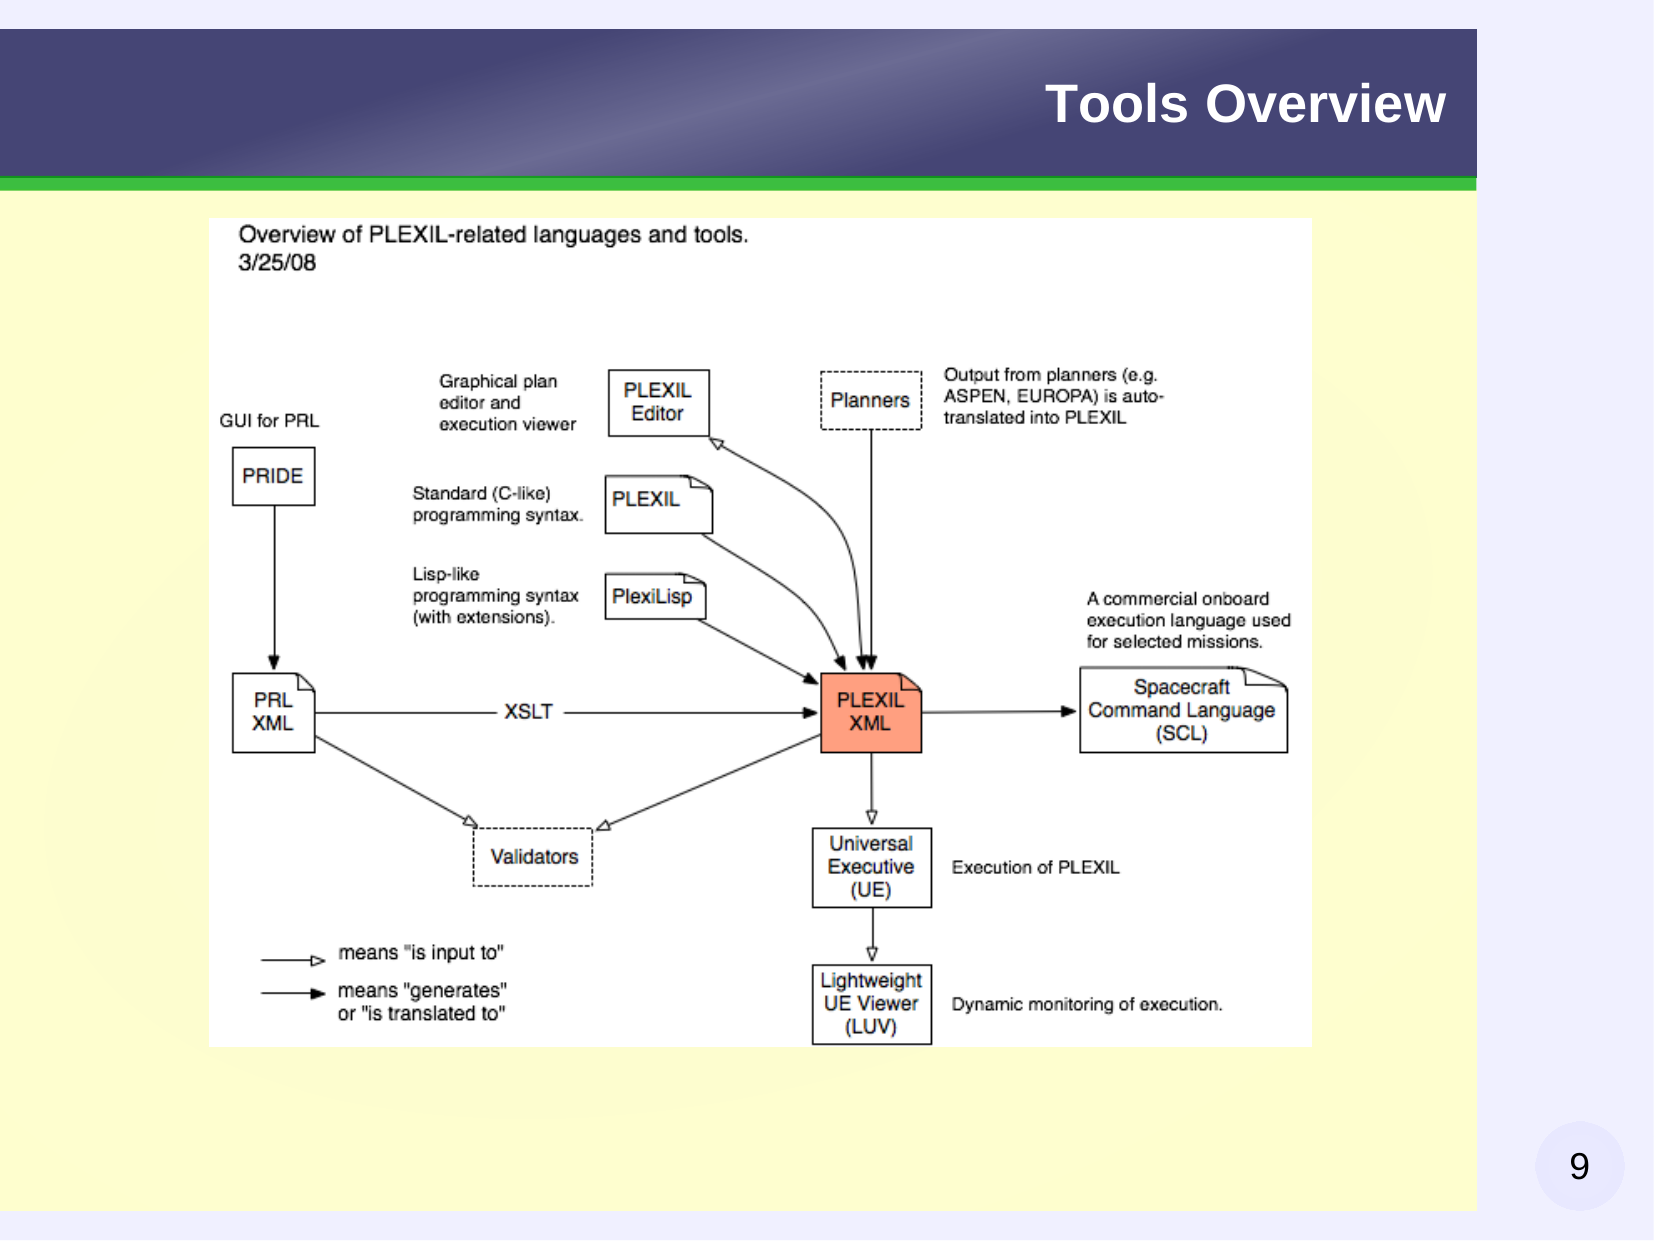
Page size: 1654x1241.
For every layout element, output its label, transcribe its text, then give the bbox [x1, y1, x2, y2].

title Tools Overview [29, 59, 1447, 148]
picture [209, 218, 1312, 1047]
